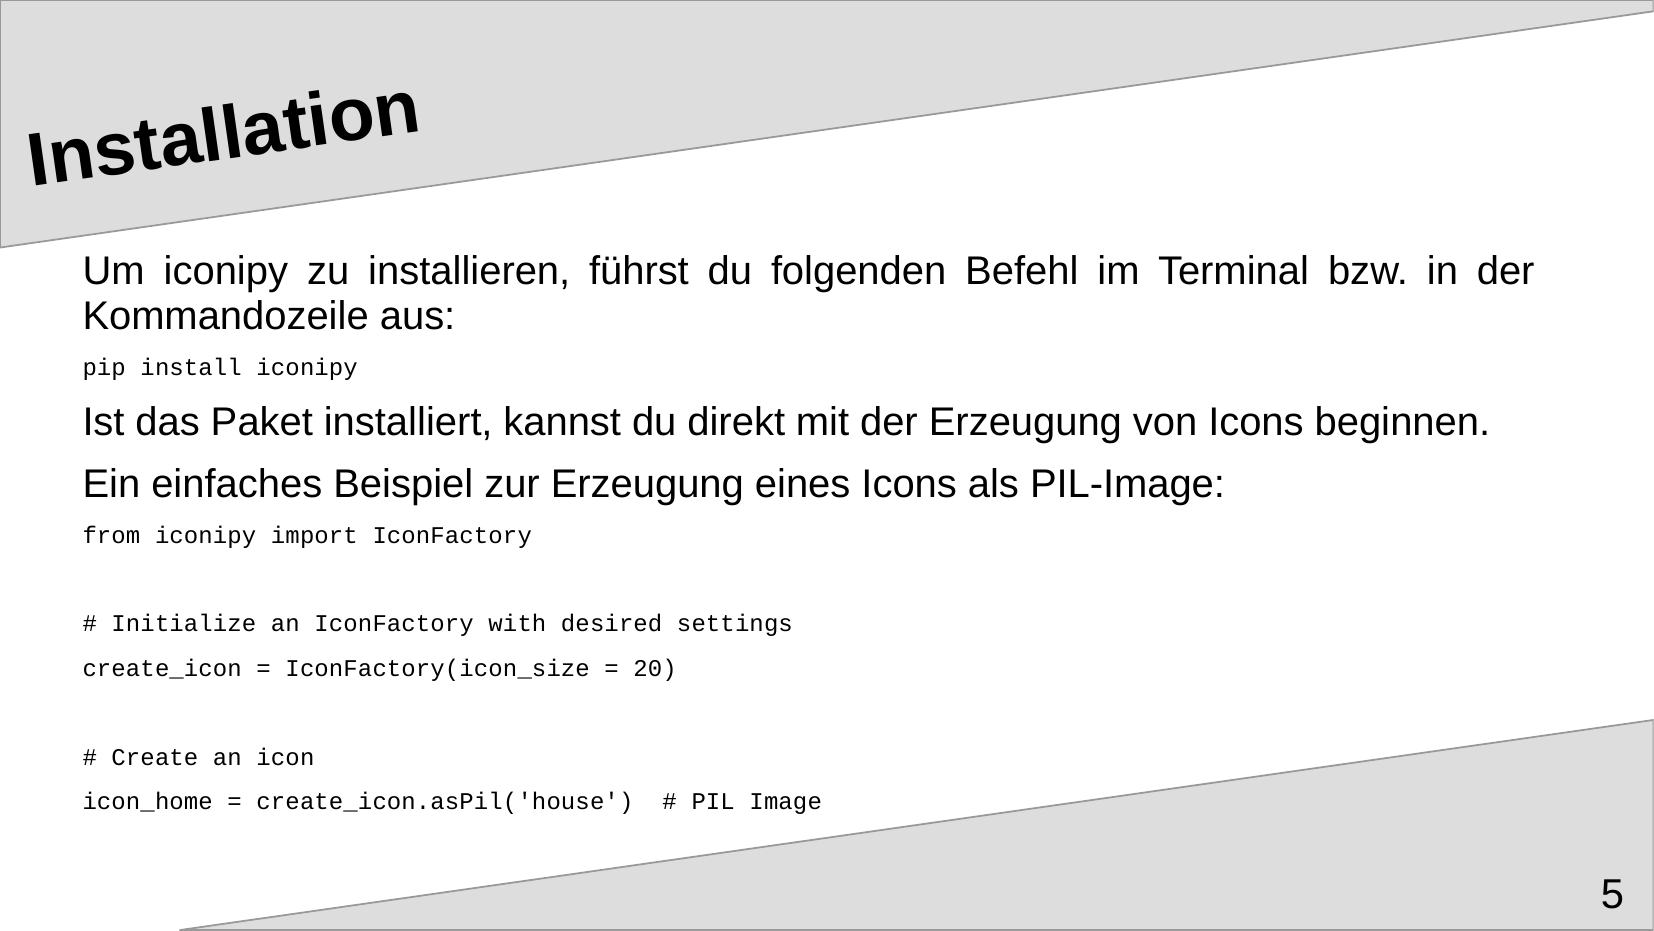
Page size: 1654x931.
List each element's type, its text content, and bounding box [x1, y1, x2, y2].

list Um iconipy zu installieren, führst du folgenden Befehl im Terminal bzw. in der Kommandozeile aus: pip install iconipy Ist das Paket installiert, kannst du direkt mit der Erzeugung von Icons beginnen. Ein einfaches Beispiel zur Erzeugung eines Icons als PIL-Image: from iconipy import IconFactory # Initialize an IconFactory with desired settings create_icon = IconFactory(icon_size = 20) # Create an icon icon_home = create_icon.asPil('house') # PIL Image [82, 248, 1538, 827]
title Installation [16, 0, 1501, 239]
